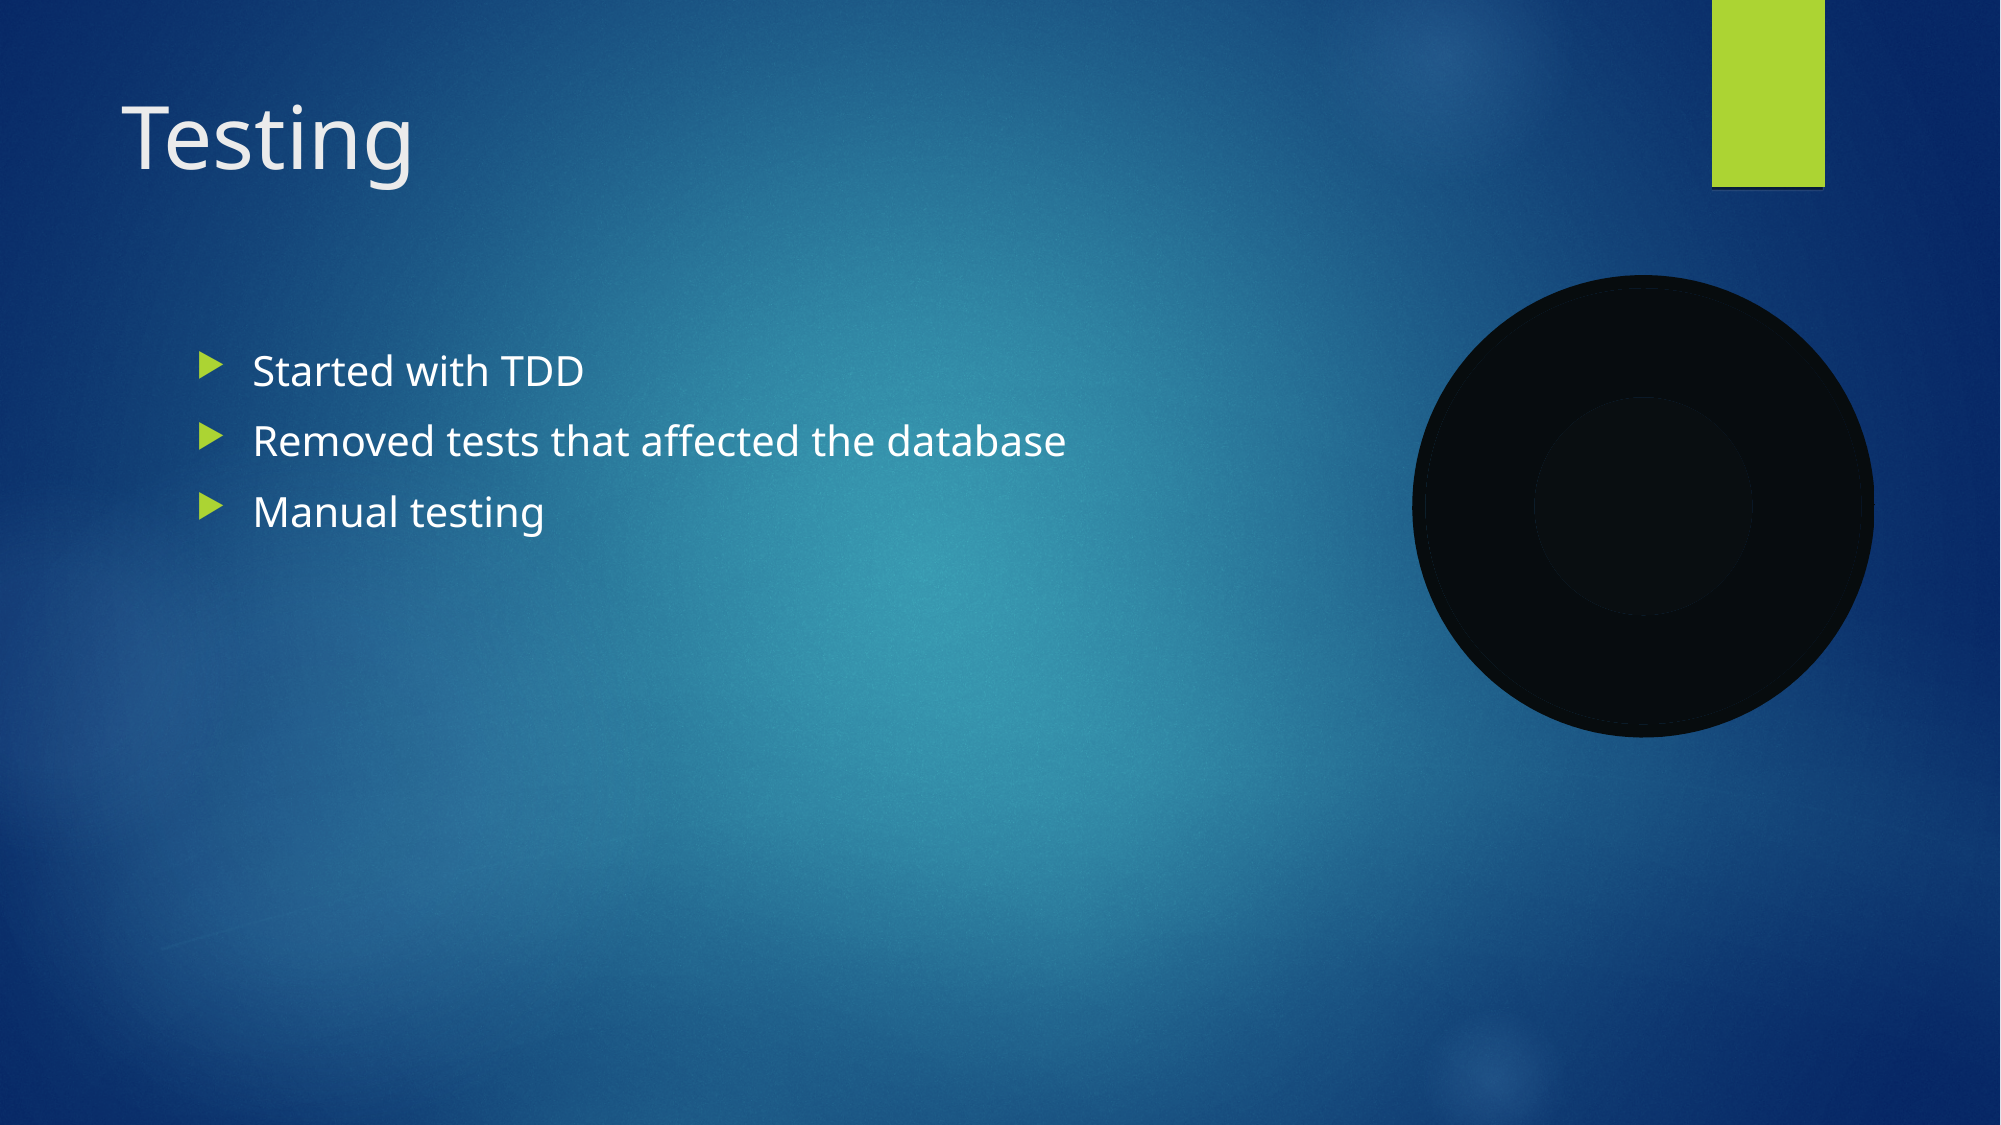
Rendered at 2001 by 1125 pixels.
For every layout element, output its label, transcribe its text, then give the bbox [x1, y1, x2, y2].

list Started with TDD Removed tests that affected the database Manual testing [181, 336, 1649, 1026]
title Testing [106, 74, 1649, 305]
